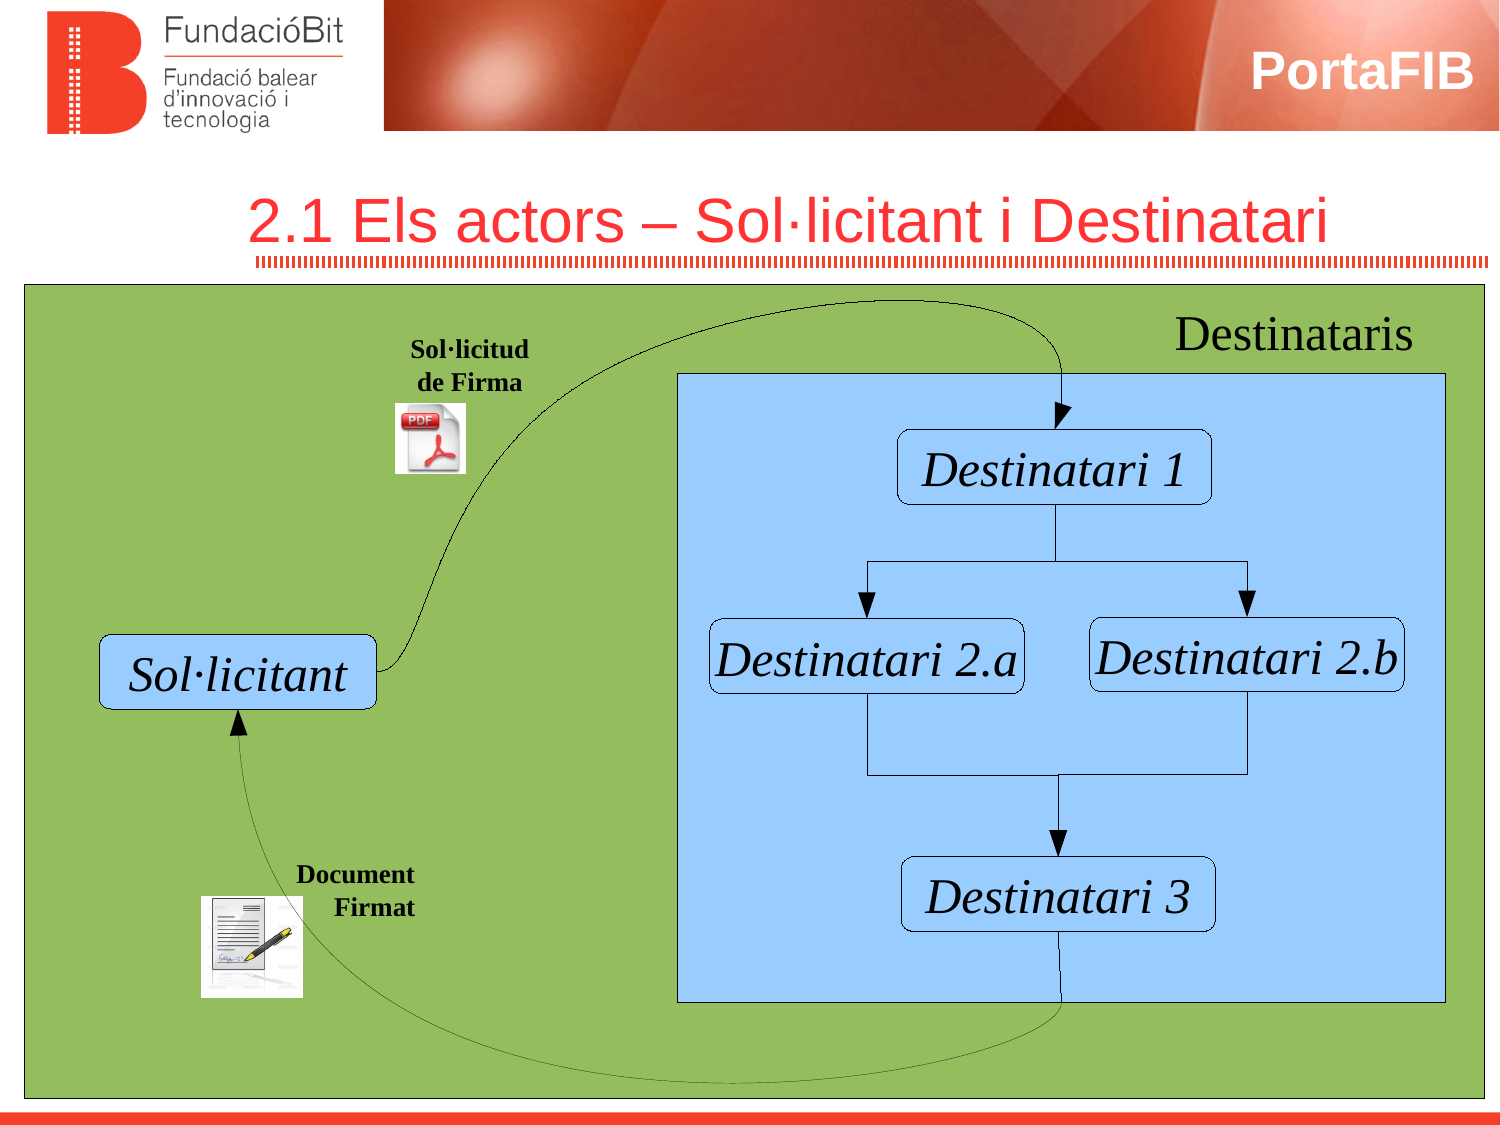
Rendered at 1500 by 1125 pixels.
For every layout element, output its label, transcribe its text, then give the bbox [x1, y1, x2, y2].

picture [383, 0, 1500, 131]
title PortaFIB [324, 19, 1477, 123]
text_box [24, 284, 1485, 1099]
text_box Document Firmat [281, 849, 430, 930]
list 2.1 Els actors – Sol·licitant i Destinatari [75, 186, 1425, 257]
text_box Destinatari 3 [901, 856, 1216, 932]
text_box Sol·licitant [99, 634, 377, 710]
text_box Destinatari 1 [897, 429, 1212, 505]
picture [47, 11, 343, 134]
picture [201, 896, 303, 998]
text_box Destinatari 2.b [1089, 617, 1405, 692]
text_box Destinatari 2.a [709, 618, 1025, 694]
text_box Sol·licitud de Firma [395, 324, 542, 404]
text_box Destinataris [1159, 293, 1429, 369]
picture [395, 403, 466, 474]
